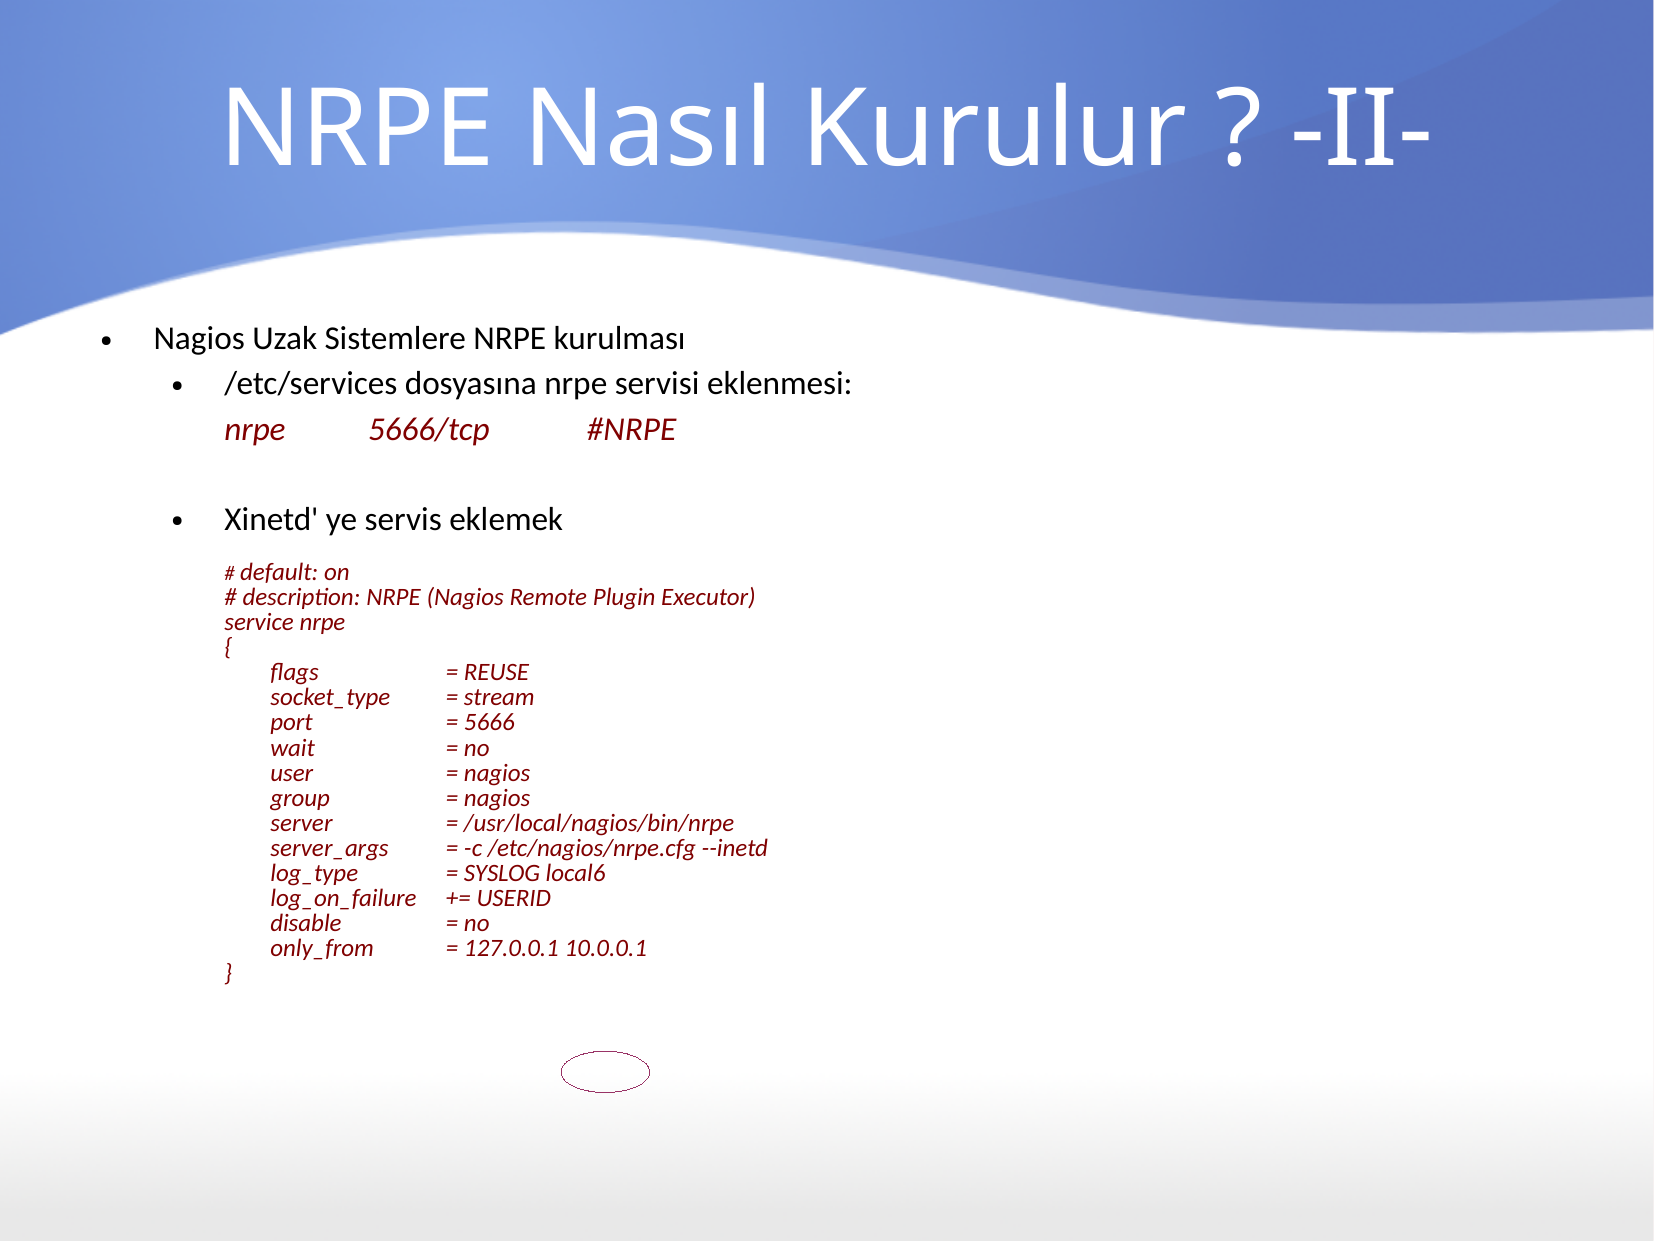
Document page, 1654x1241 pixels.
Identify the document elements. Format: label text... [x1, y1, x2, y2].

title NRPE Nasıl Kurulur ? -II- [82, 19, 1571, 228]
picture [0, 0, 1654, 1241]
list Nagios Uzak Sistemlere NRPE kurulması /etc/services dosyasına nrpe servisi eklenmesi: nrpe 5666/tcp #NRPE Xinetd' ye servis eklemek # default: on # description: NRPE (Nagios Remote Plugin Executor) service nrpe { flags = REUSE socket_type = stream port = 5666 wait = no user = nagios group = nagios server = /usr/local/nagios/bin/nrpe server_args = -c /etc/nagios/nrpe.cfg --inetd log_type = SYSLOG local6 log_on_failure += USERID disable = no only_from = 127.0.0.1 10.0.0.1 } [82, 324, 1571, 1182]
